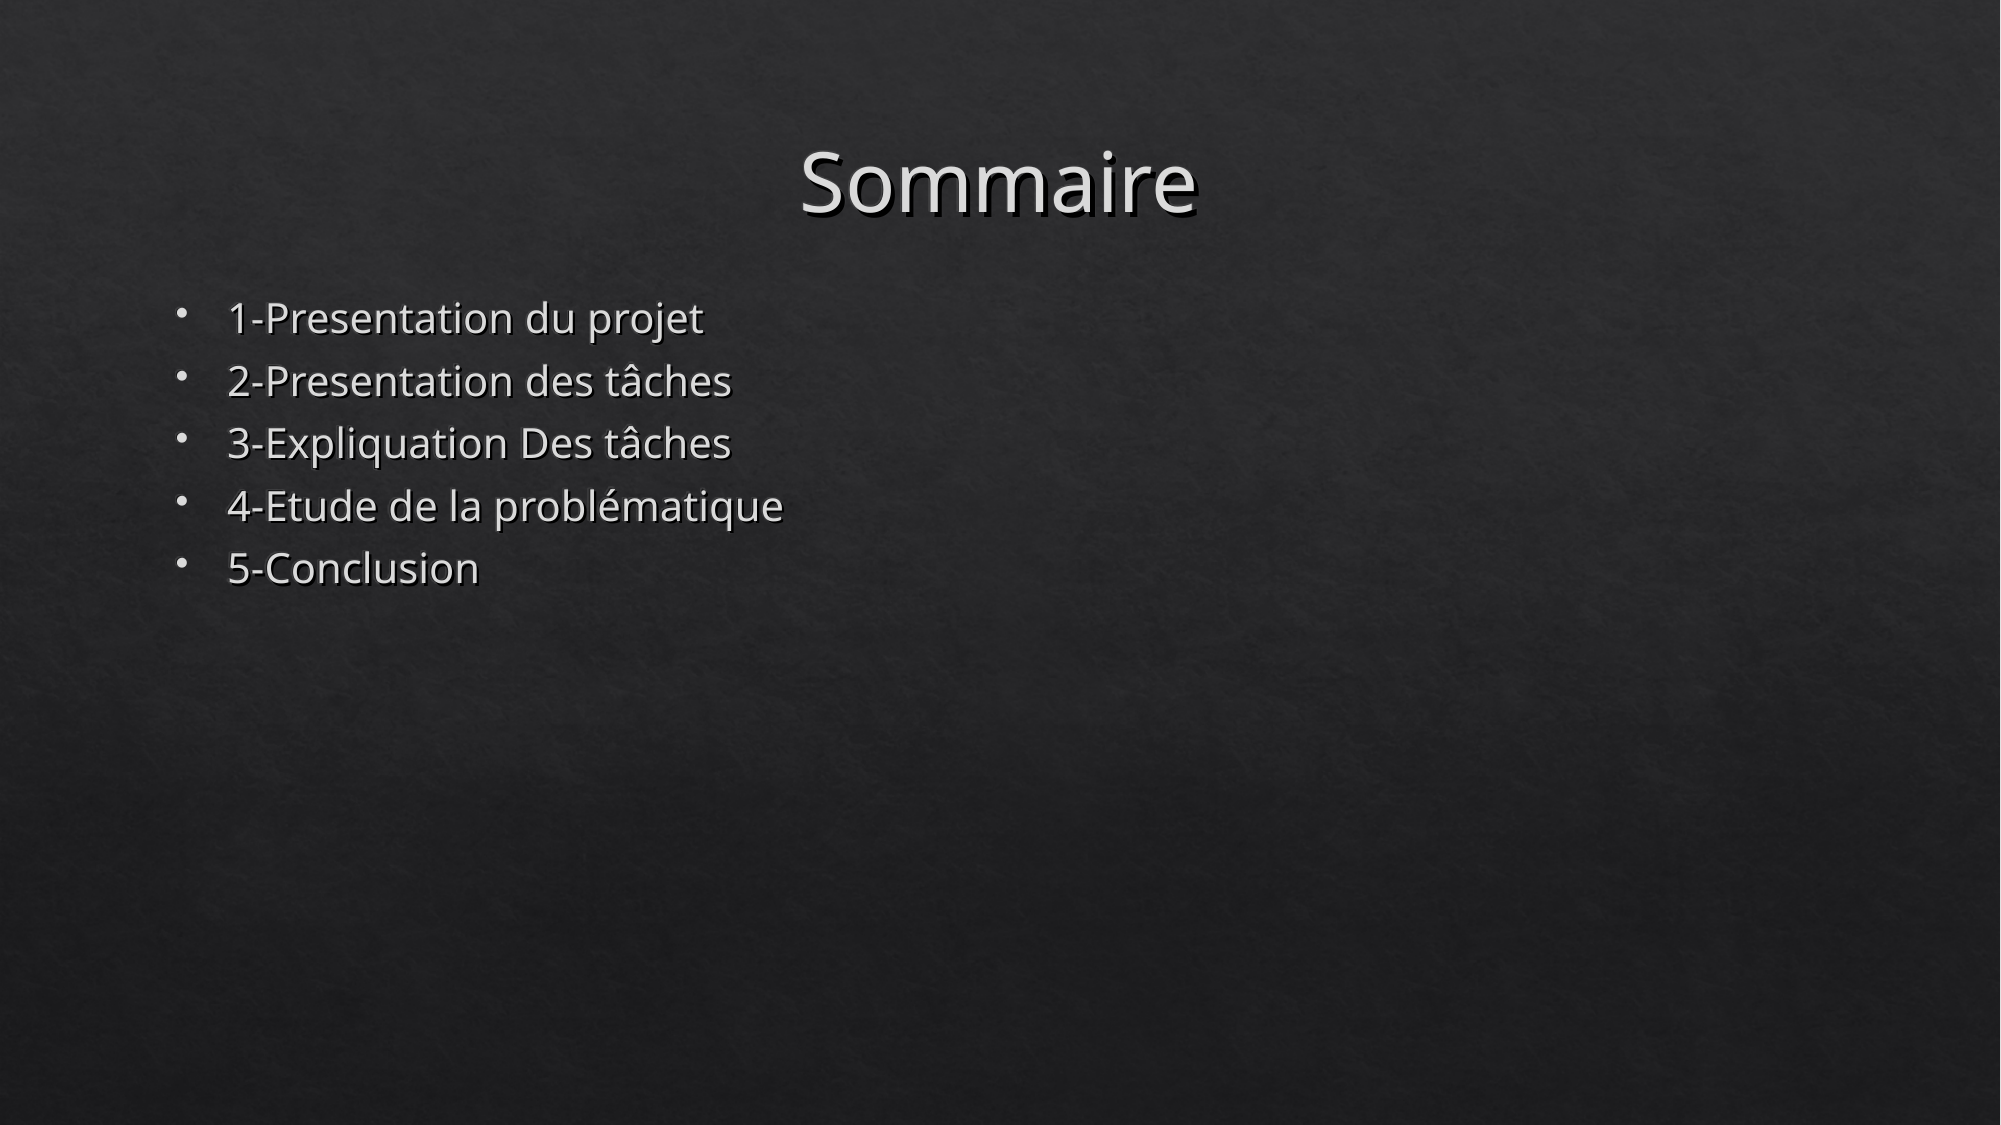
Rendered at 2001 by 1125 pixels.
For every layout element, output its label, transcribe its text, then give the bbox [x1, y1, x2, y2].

title Sommaire [149, 99, 1849, 260]
list 1-Presentation du projet 2-Presentation des tâches 3-Expliquation Des tâches 4-Etude de la problématique 5-Conclusion [149, 284, 1849, 950]
